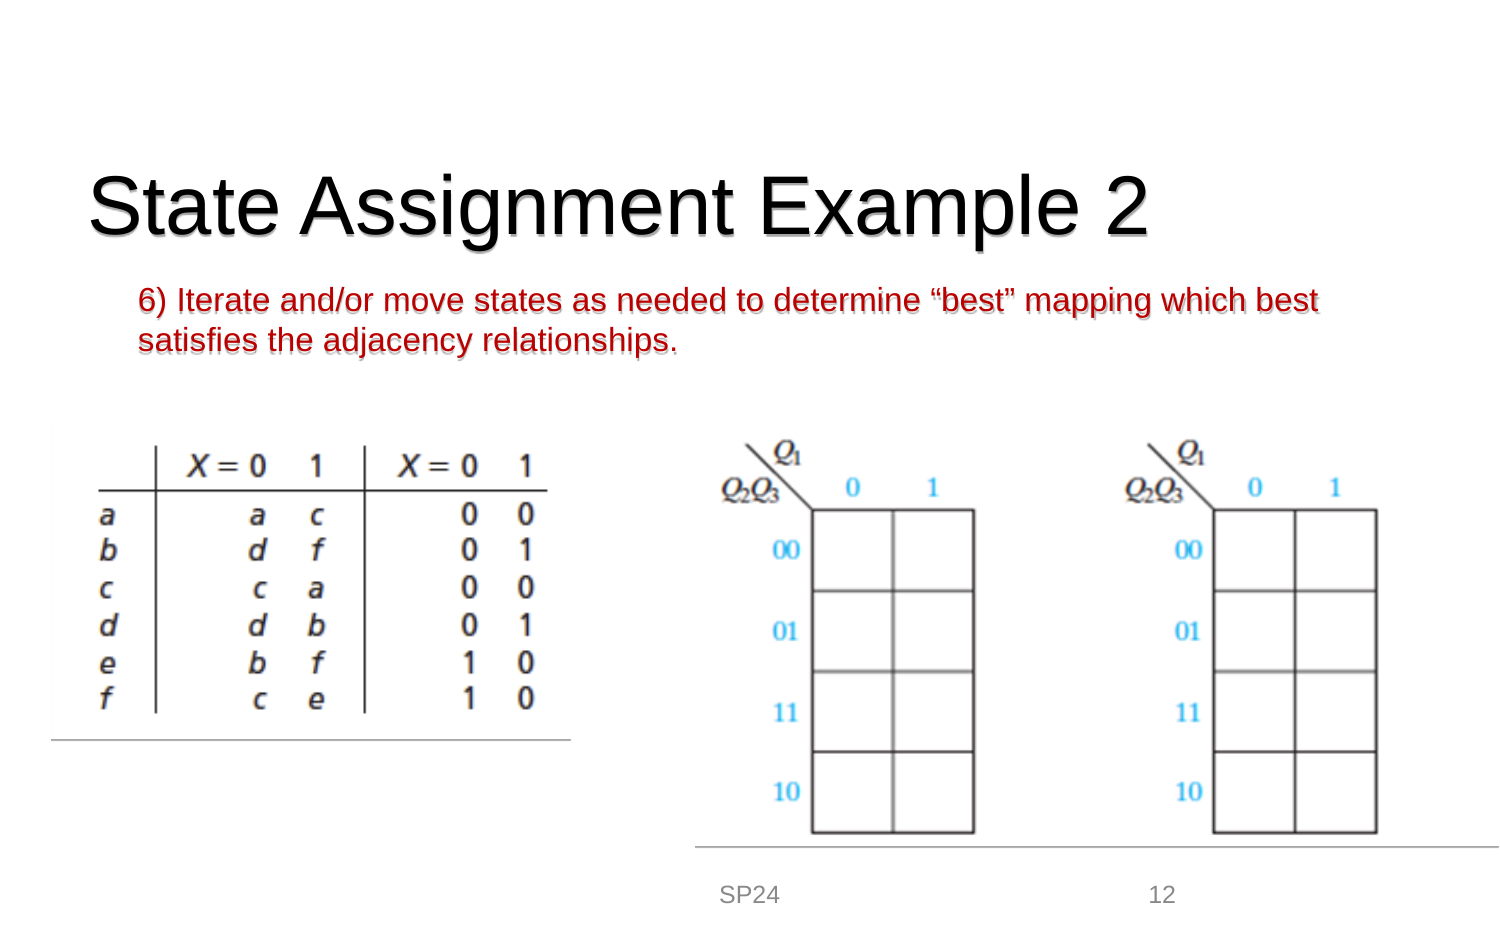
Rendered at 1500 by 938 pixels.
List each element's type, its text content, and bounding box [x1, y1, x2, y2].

footer SP24 [496, 868, 1004, 919]
picture [51, 419, 573, 739]
picture [695, 405, 1500, 846]
slide_number 12 [1133, 868, 1471, 919]
title State Assignment Example 2 [72, 143, 1434, 251]
list 6) Iterate and/or move states as needed to determine “best” mapping which best satisfies the adjacency relationships. [0, 270, 1500, 849]
